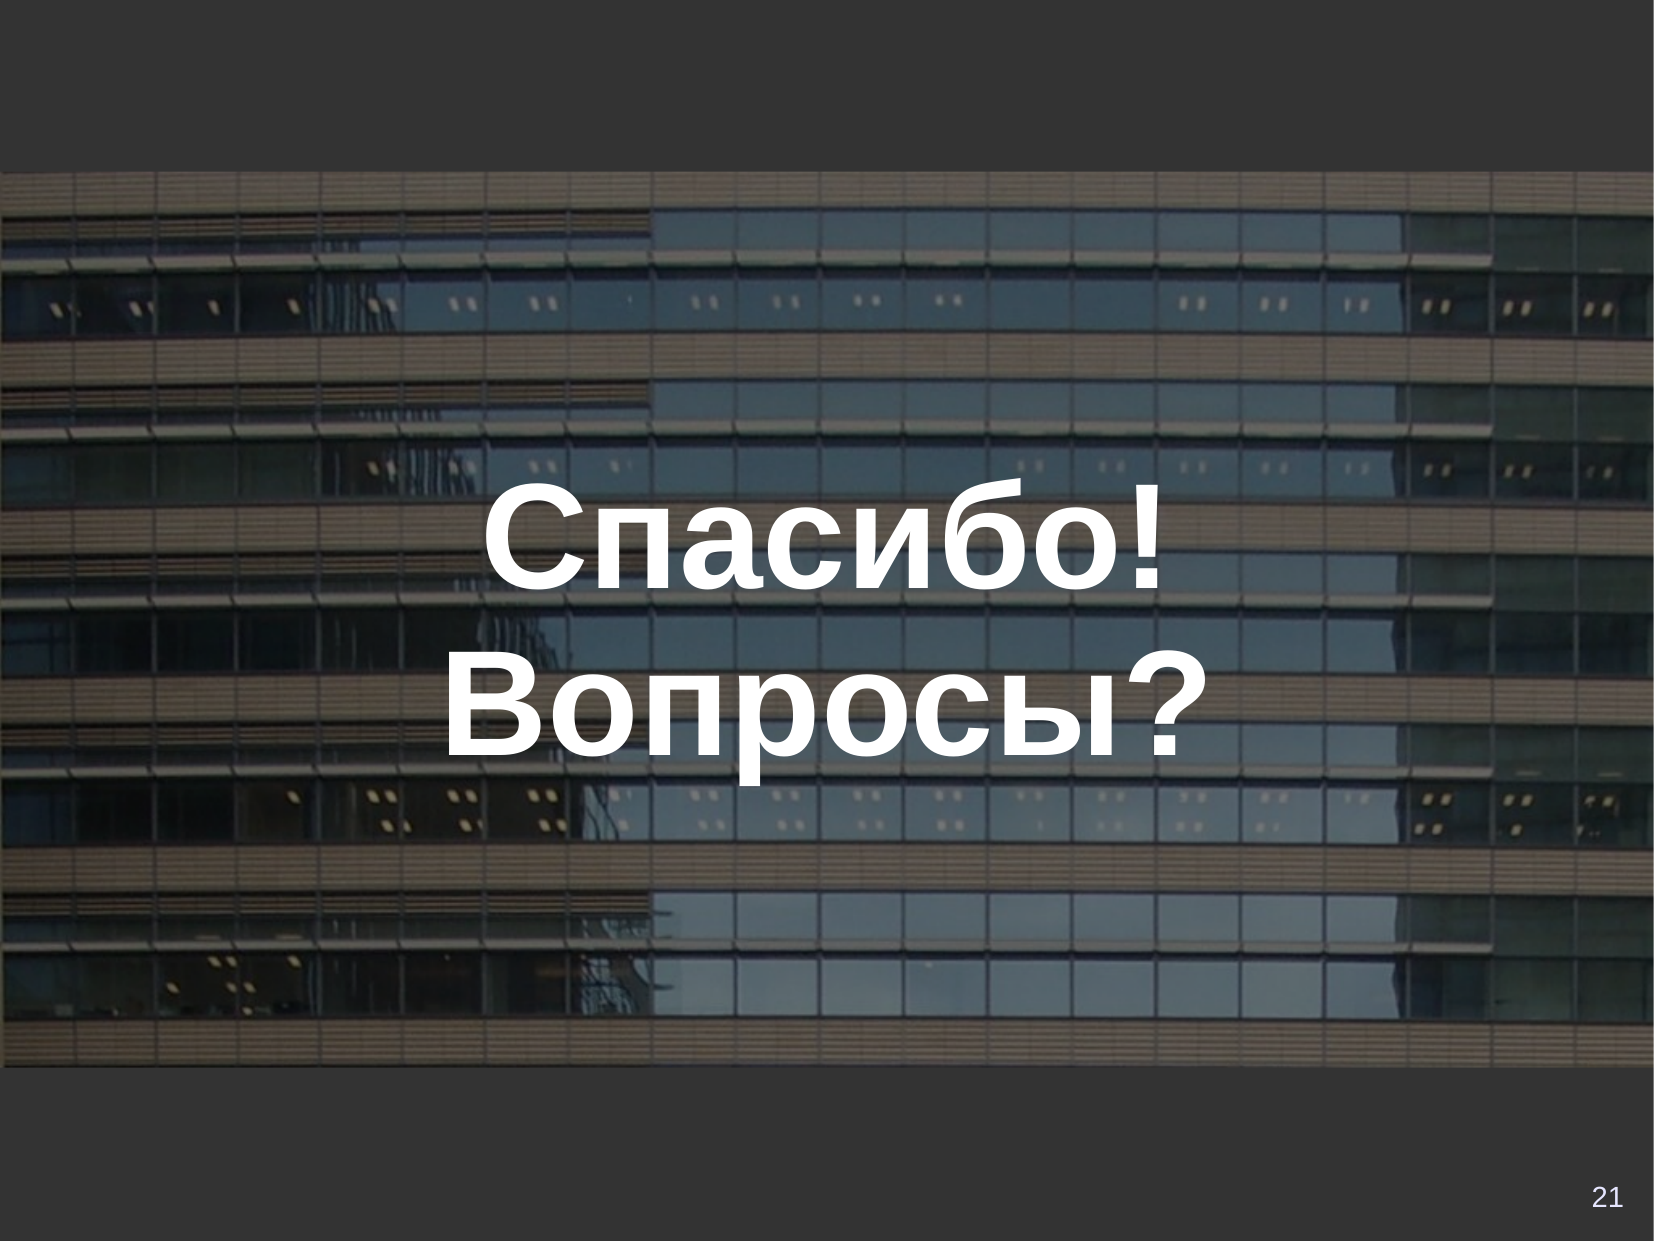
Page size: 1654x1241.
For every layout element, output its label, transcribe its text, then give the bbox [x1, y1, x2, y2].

title Спасибо! Вопросы? [29, 214, 1625, 1027]
picture [0, 0, 1654, 1241]
